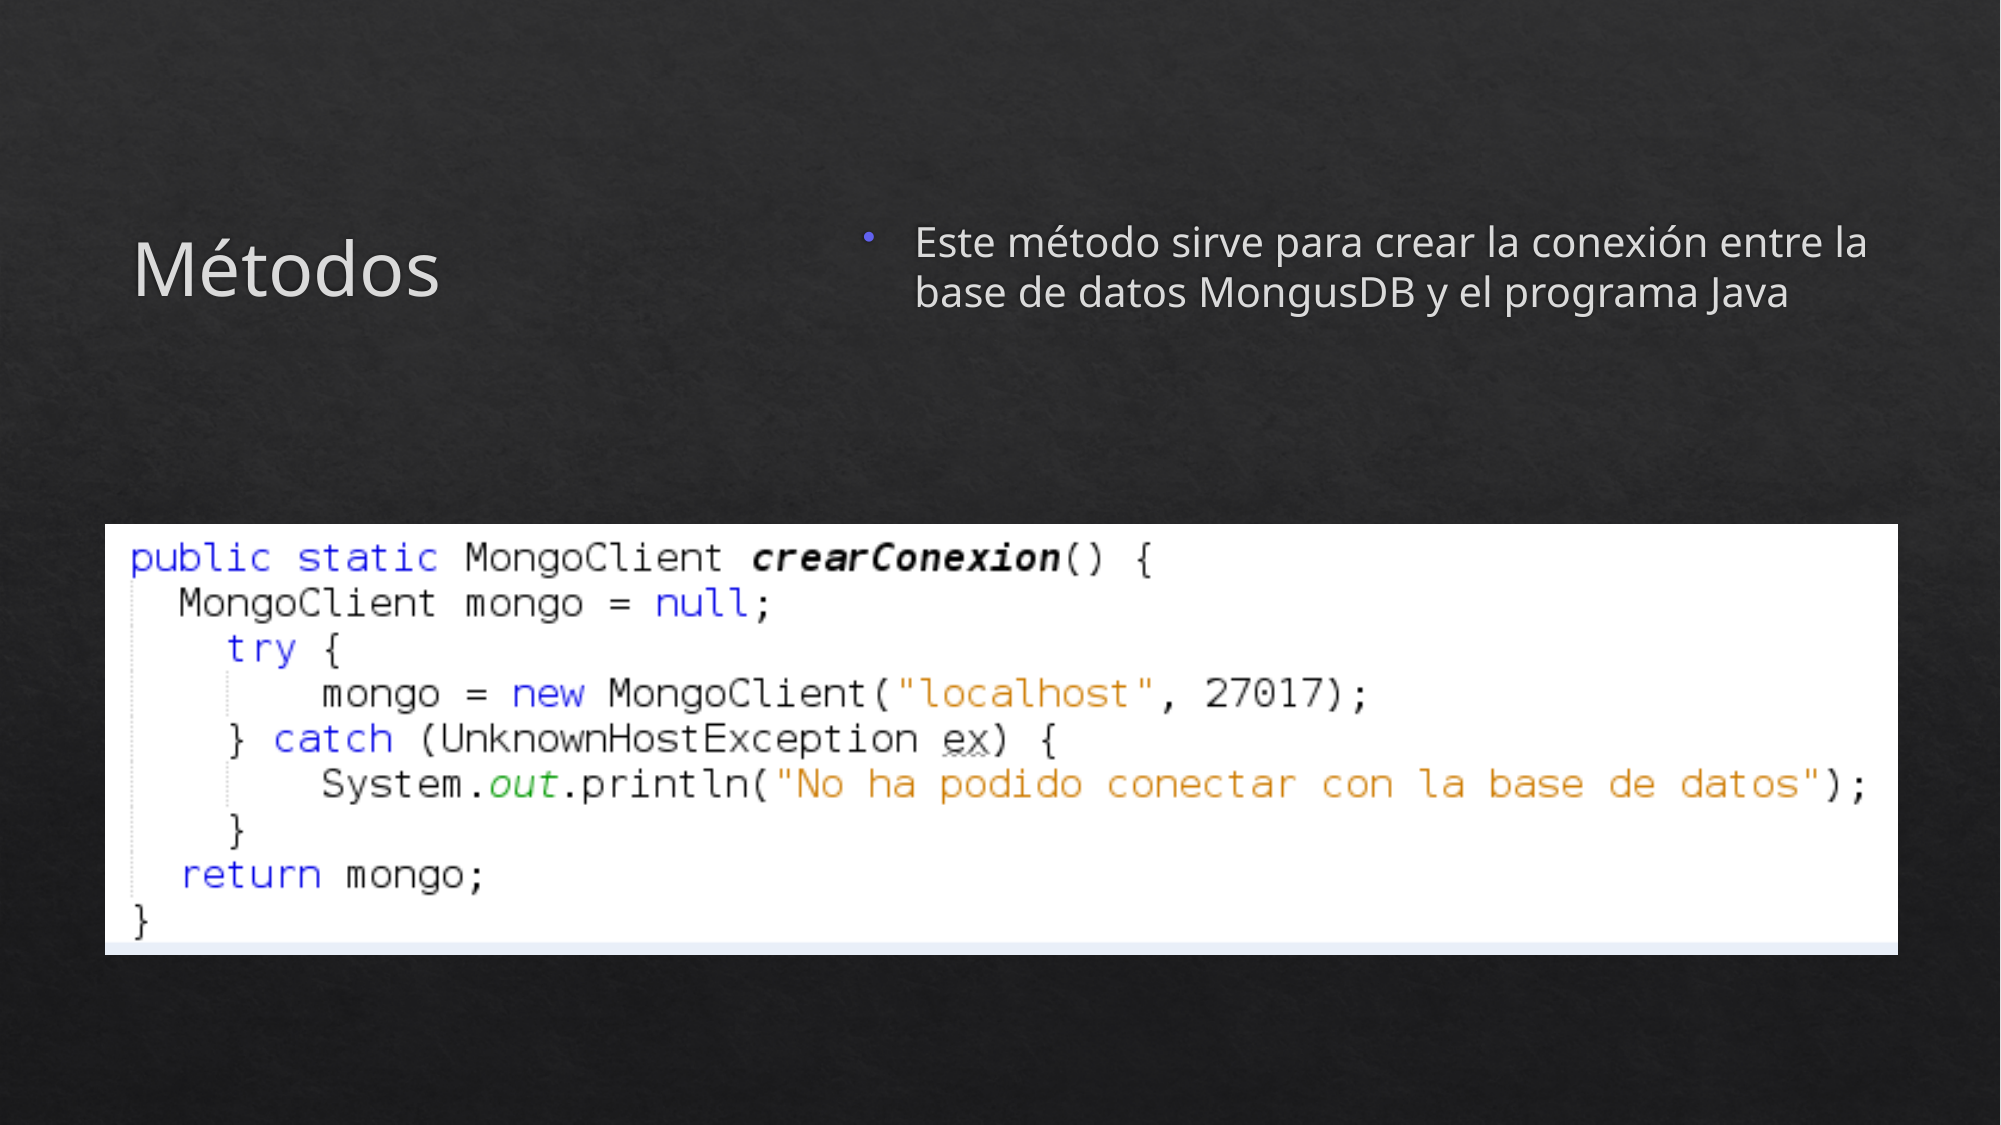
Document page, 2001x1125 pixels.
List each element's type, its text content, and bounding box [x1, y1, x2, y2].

picture [0, 0, 2001, 1125]
list Este método sirve para crear la conexión entre la base de datos MongusDB y el programa Java [843, 105, 1898, 427]
title Métodos [116, 105, 764, 427]
